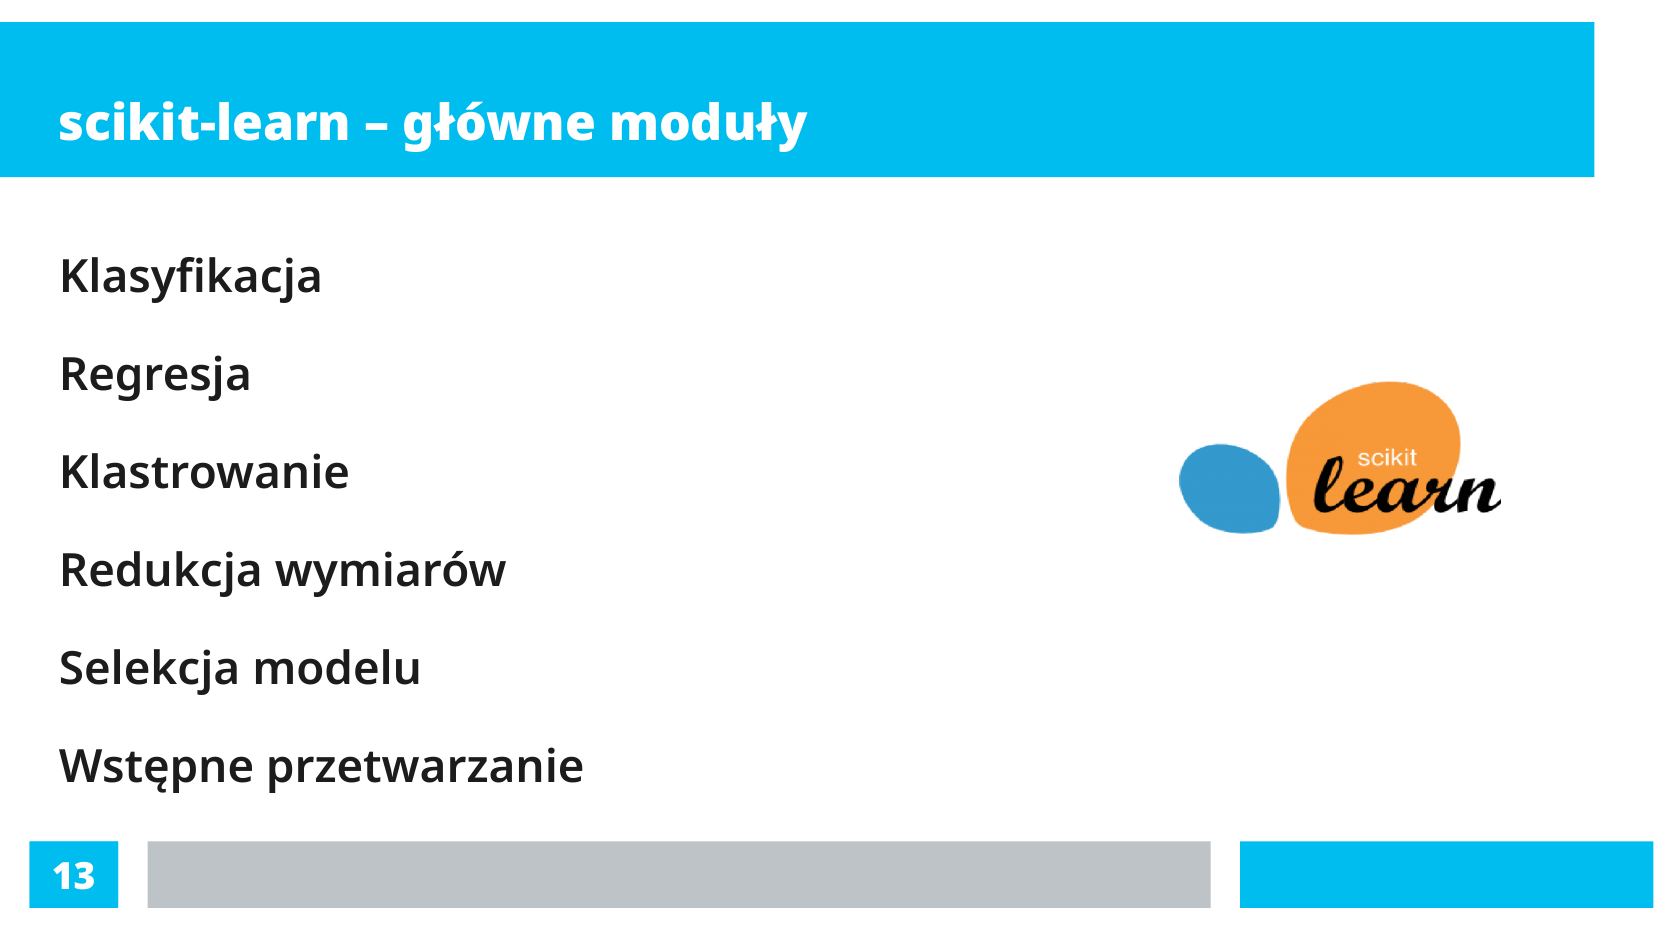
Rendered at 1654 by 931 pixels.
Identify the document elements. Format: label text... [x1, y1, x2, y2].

title scikit-learn – główne moduły [59, 44, 1595, 156]
picture [1179, 329, 1501, 612]
list Klasyfikacja Regresja Klastrowanie Redukcja wymiarów Selekcja modelu Wstępne przetwarzanie [59, 243, 1565, 820]
